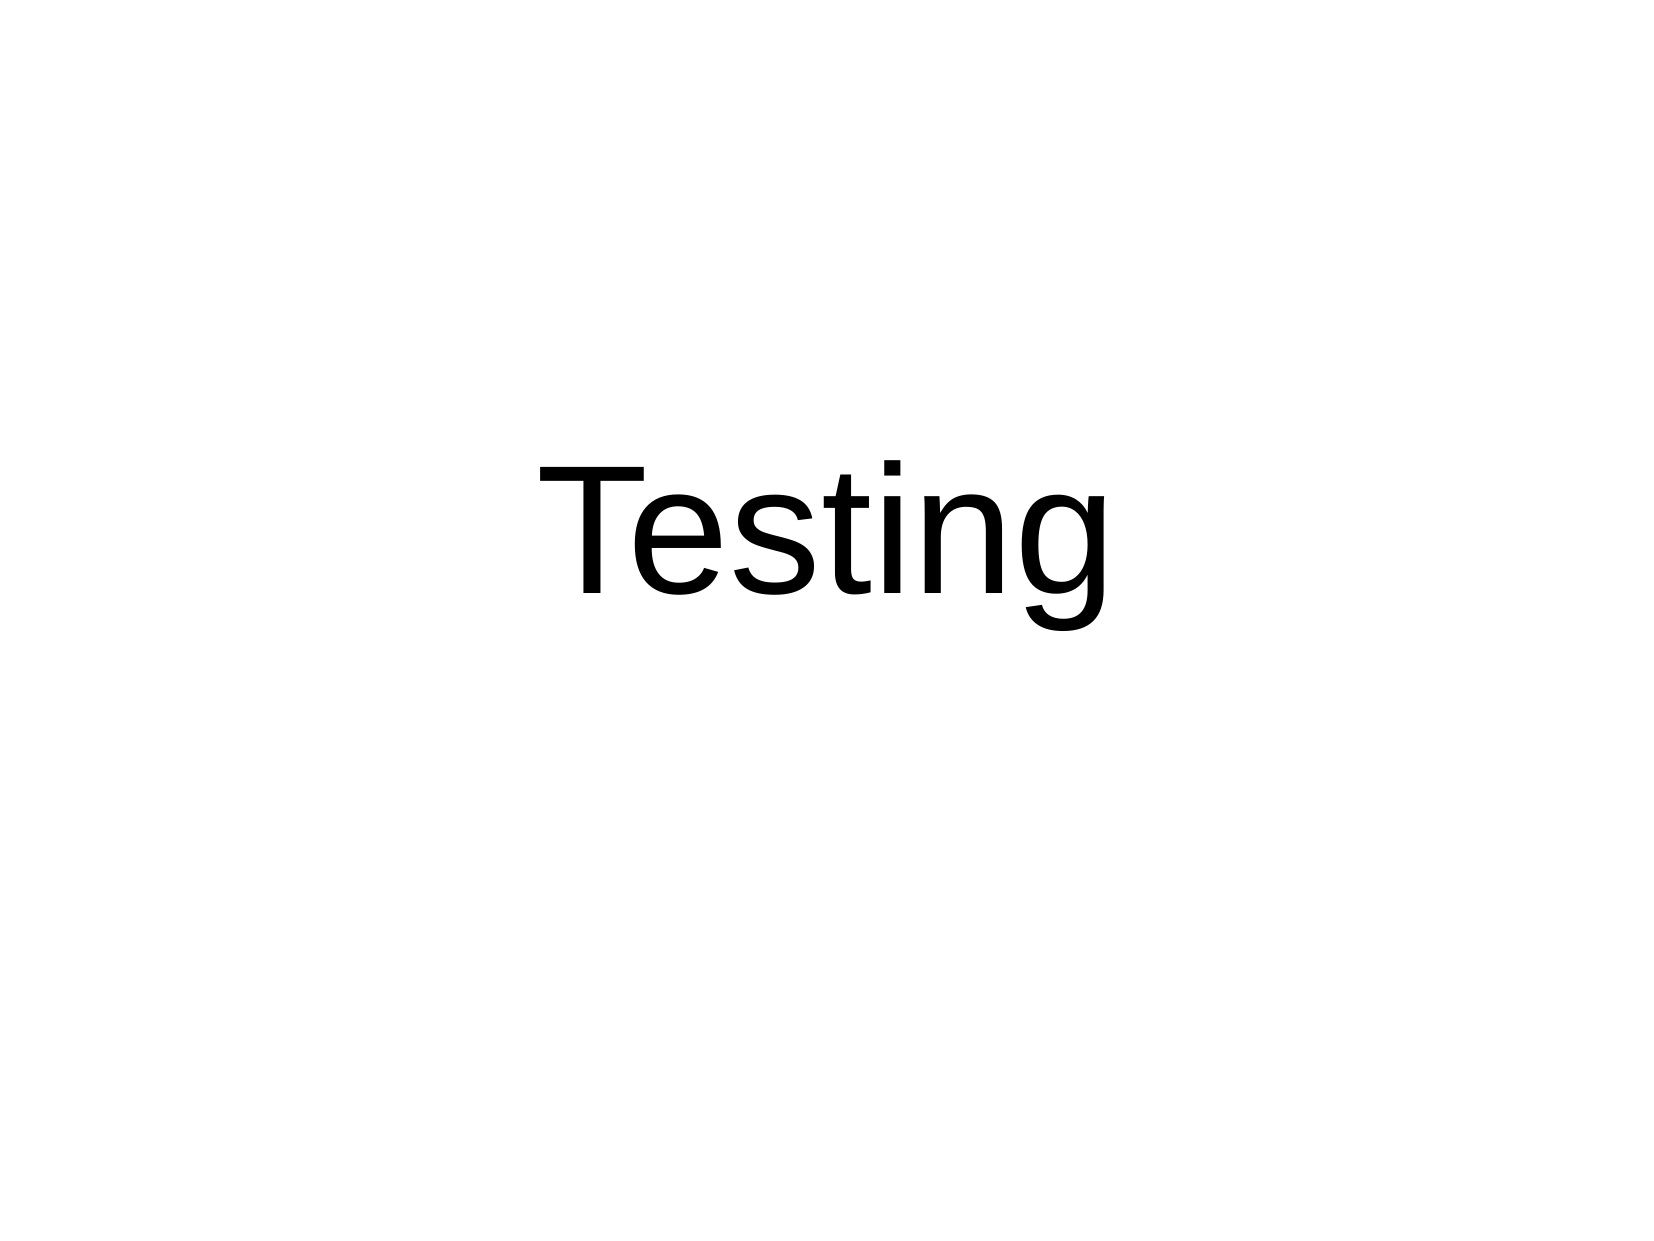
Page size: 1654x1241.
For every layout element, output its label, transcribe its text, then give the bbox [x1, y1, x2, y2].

subtitle Testing [82, 49, 1571, 1010]
